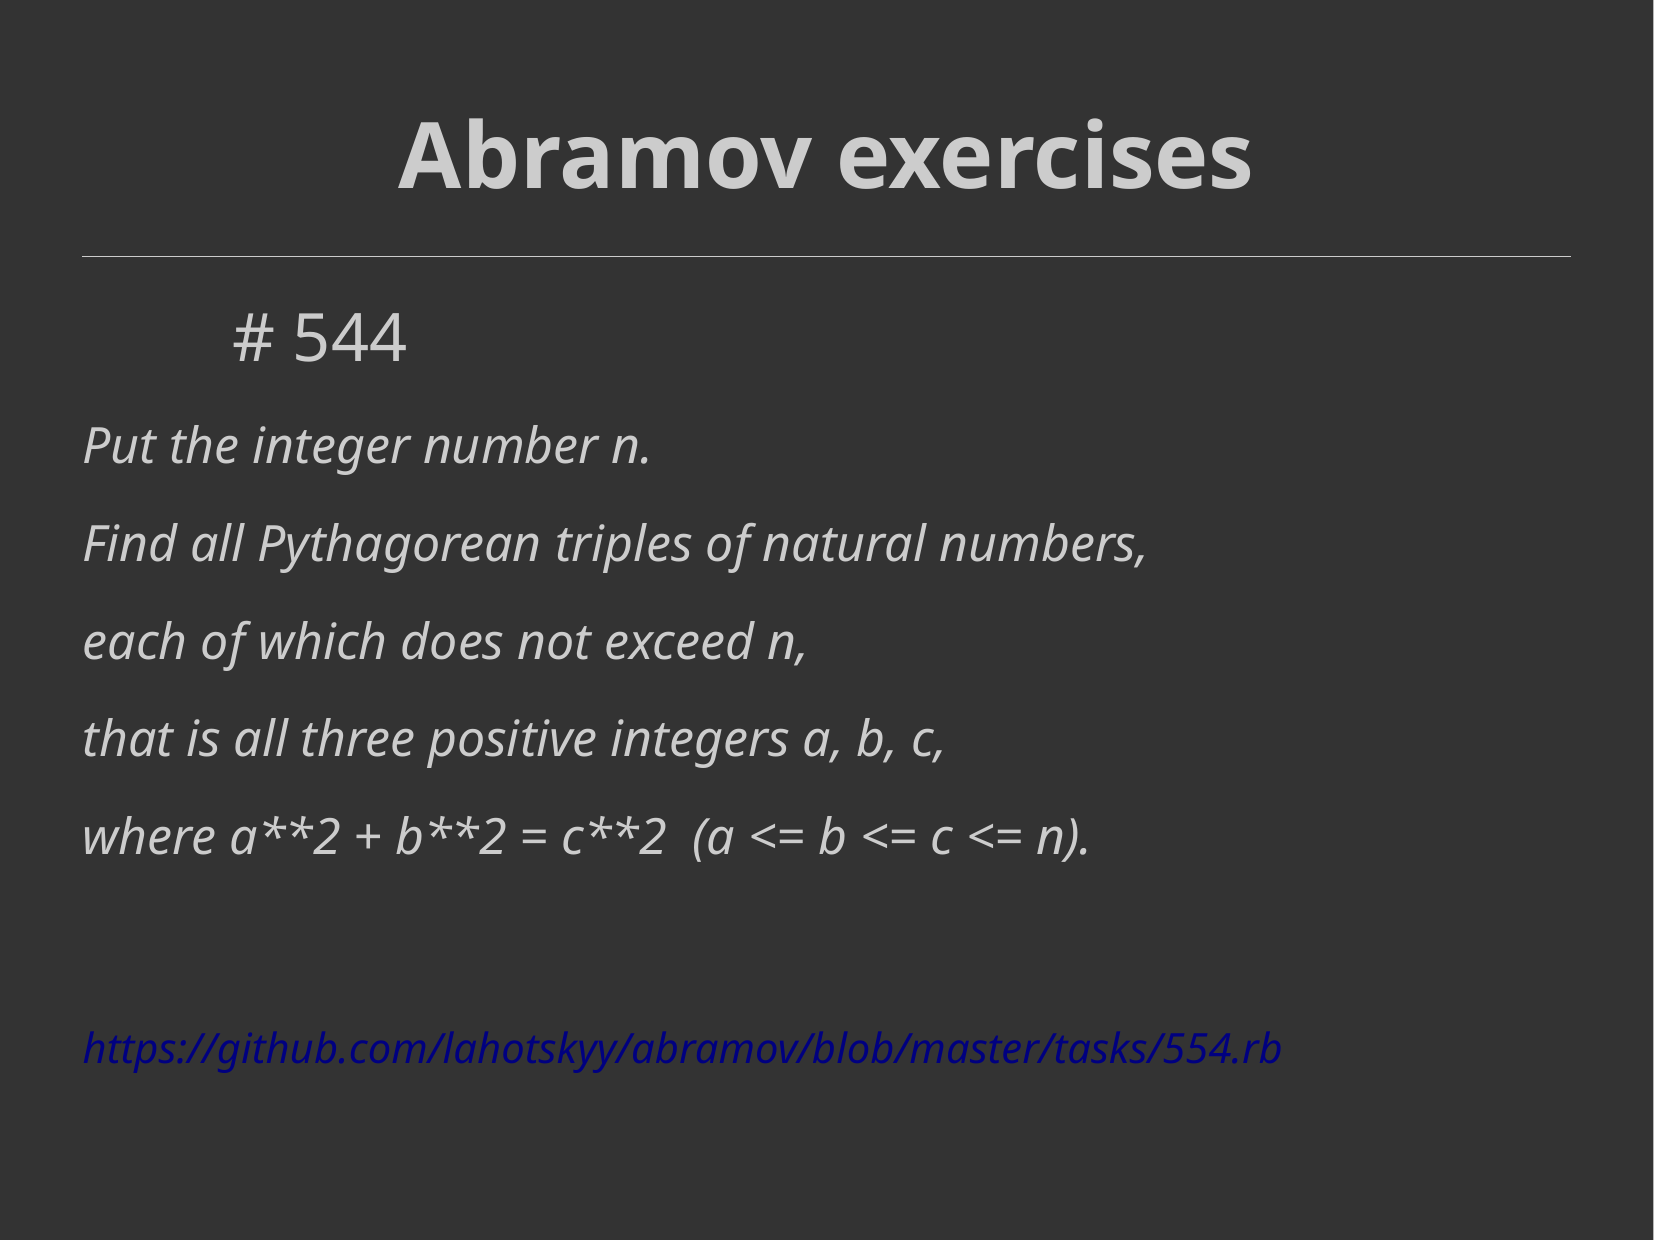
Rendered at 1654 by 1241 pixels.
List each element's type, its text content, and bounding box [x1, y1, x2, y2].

list # 544 Put the integer number n. Find all Pythagorean triples of natural numbers, each of which does not exceed n, that is all three positive integers a, b, c, where a**2 + b**2 = c**2 (a <= b <= c <= n). https://github.com/lahotskyy/abramov/blob/master/tasks/554.rb [82, 290, 1571, 1123]
title Abramov exercises [82, 49, 1571, 257]
